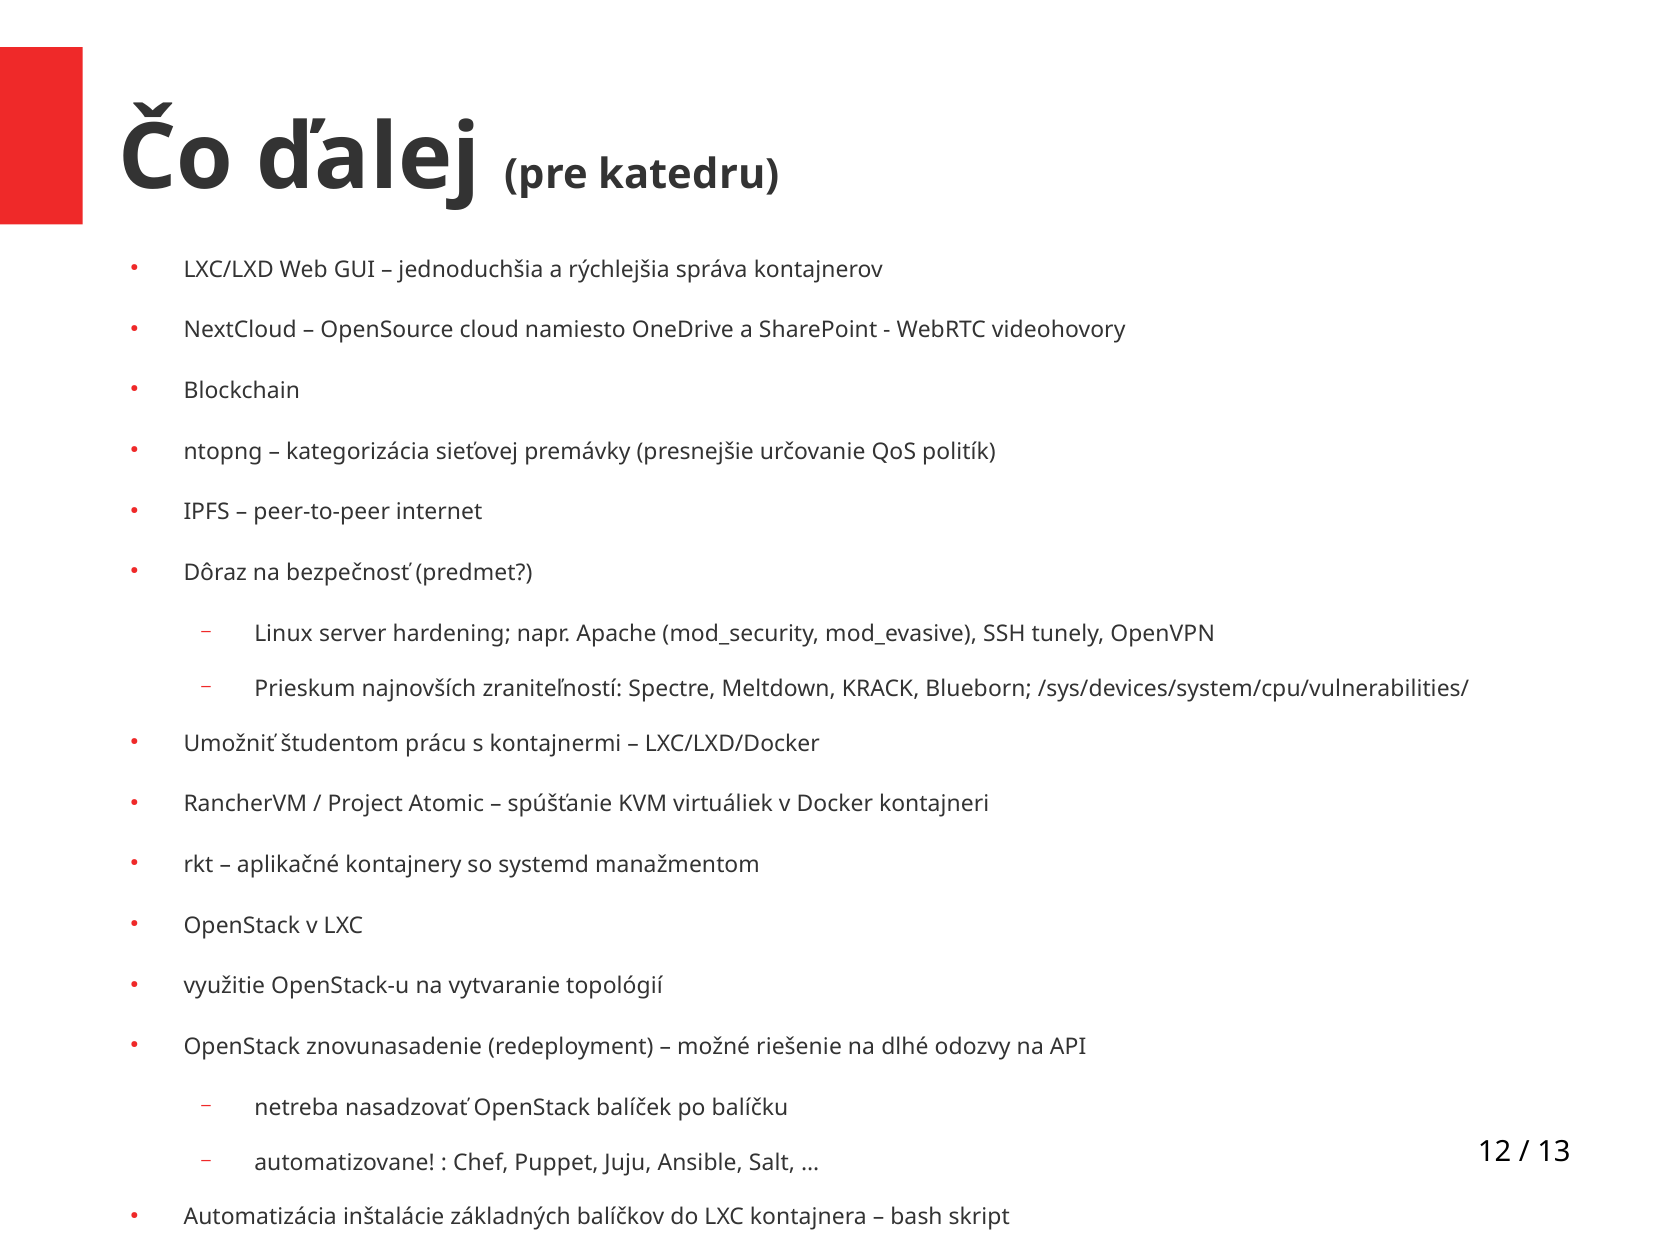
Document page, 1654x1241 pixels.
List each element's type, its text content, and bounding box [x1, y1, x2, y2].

list LXC/LXD Web GUI – jednoduchšia a rýchlejšia správa kontajnerov NextCloud – OpenSource cloud namiesto OneDrive a SharePoint - WebRTC videohovory Blockchain ntopng – kategorizácia sieťovej premávky (presnejšie určovanie QoS politík) IPFS – peer-to-peer internet Dôraz na bezpečnosť (predmet?) Linux server hardening; napr. Apache (mod_security, mod_evasive), SSH tunely, OpenVPN Prieskum najnovších zraniteľností: Spectre, Meltdown, KRACK, Blueborn; /sys/devices/system/cpu/vulnerabilities/ Umožniť študentom prácu s kontajnermi – LXC/LXD/Docker RancherVM / Project Atomic – spúšťanie KVM virtuáliek v Docker kontajneri rkt – aplikačné kontajnery so systemd manažmentom OpenStack v LXC využitie OpenStack-u na vytvaranie topológií OpenStack znovunasadenie (redeployment) – možné riešenie na dlhé odozvy na API netreba nasadzovať OpenStack balíček po balíčku automatizovane! : Chef, Puppet, Juju, Ansible, Salt, … Automatizácia inštalácie základných balíčkov do LXC kontajnera – bash skript Venovať viac času príprave predmetov [112, 252, 1531, 972]
title Čo ďalej (pre katedru) [118, 49, 1571, 257]
